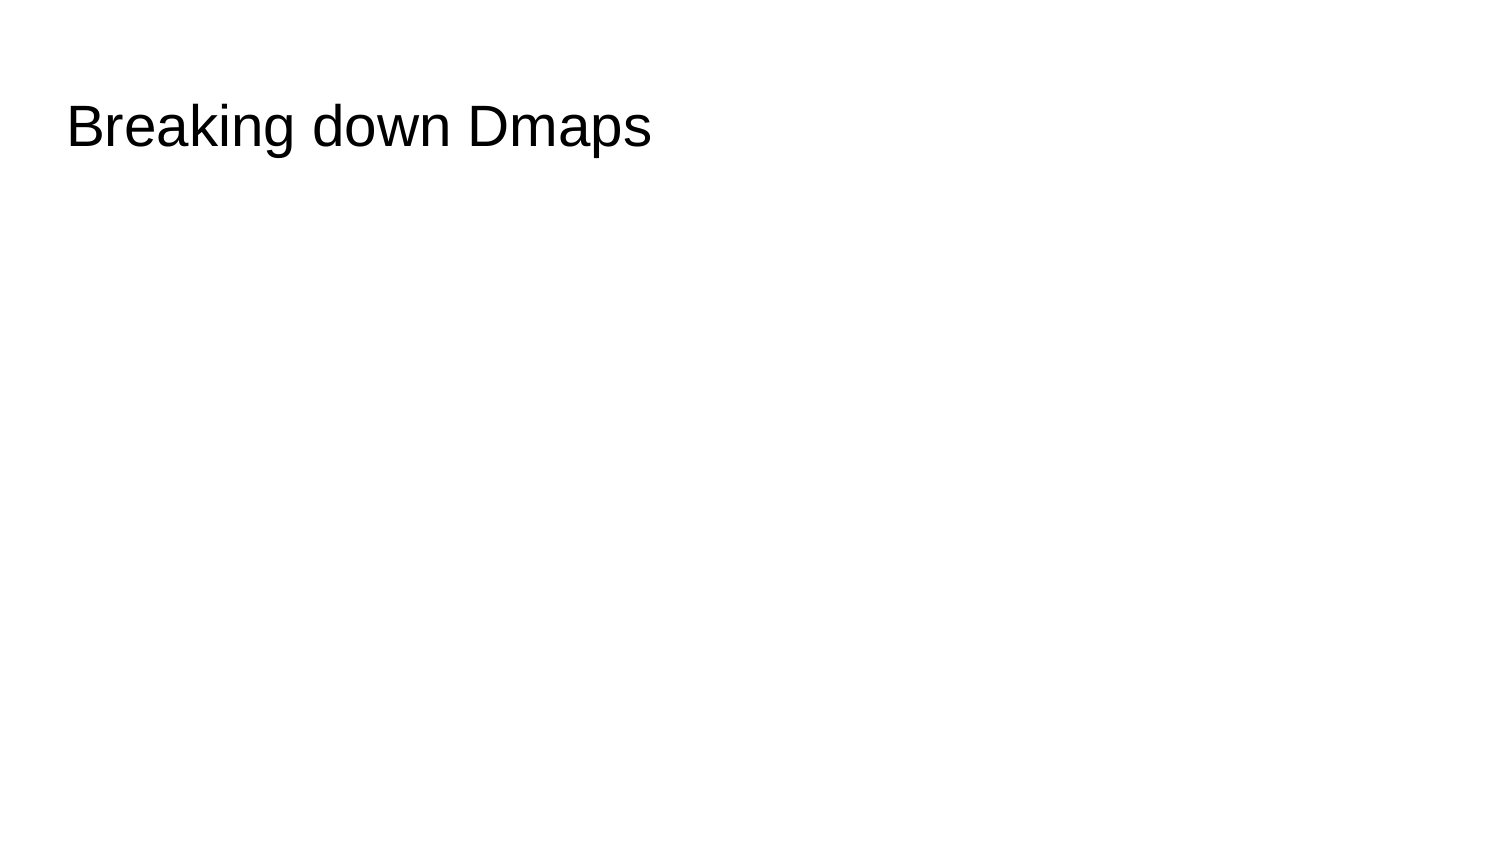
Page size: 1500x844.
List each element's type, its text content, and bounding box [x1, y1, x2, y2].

title Breaking down Dmaps [51, 72, 1449, 167]
